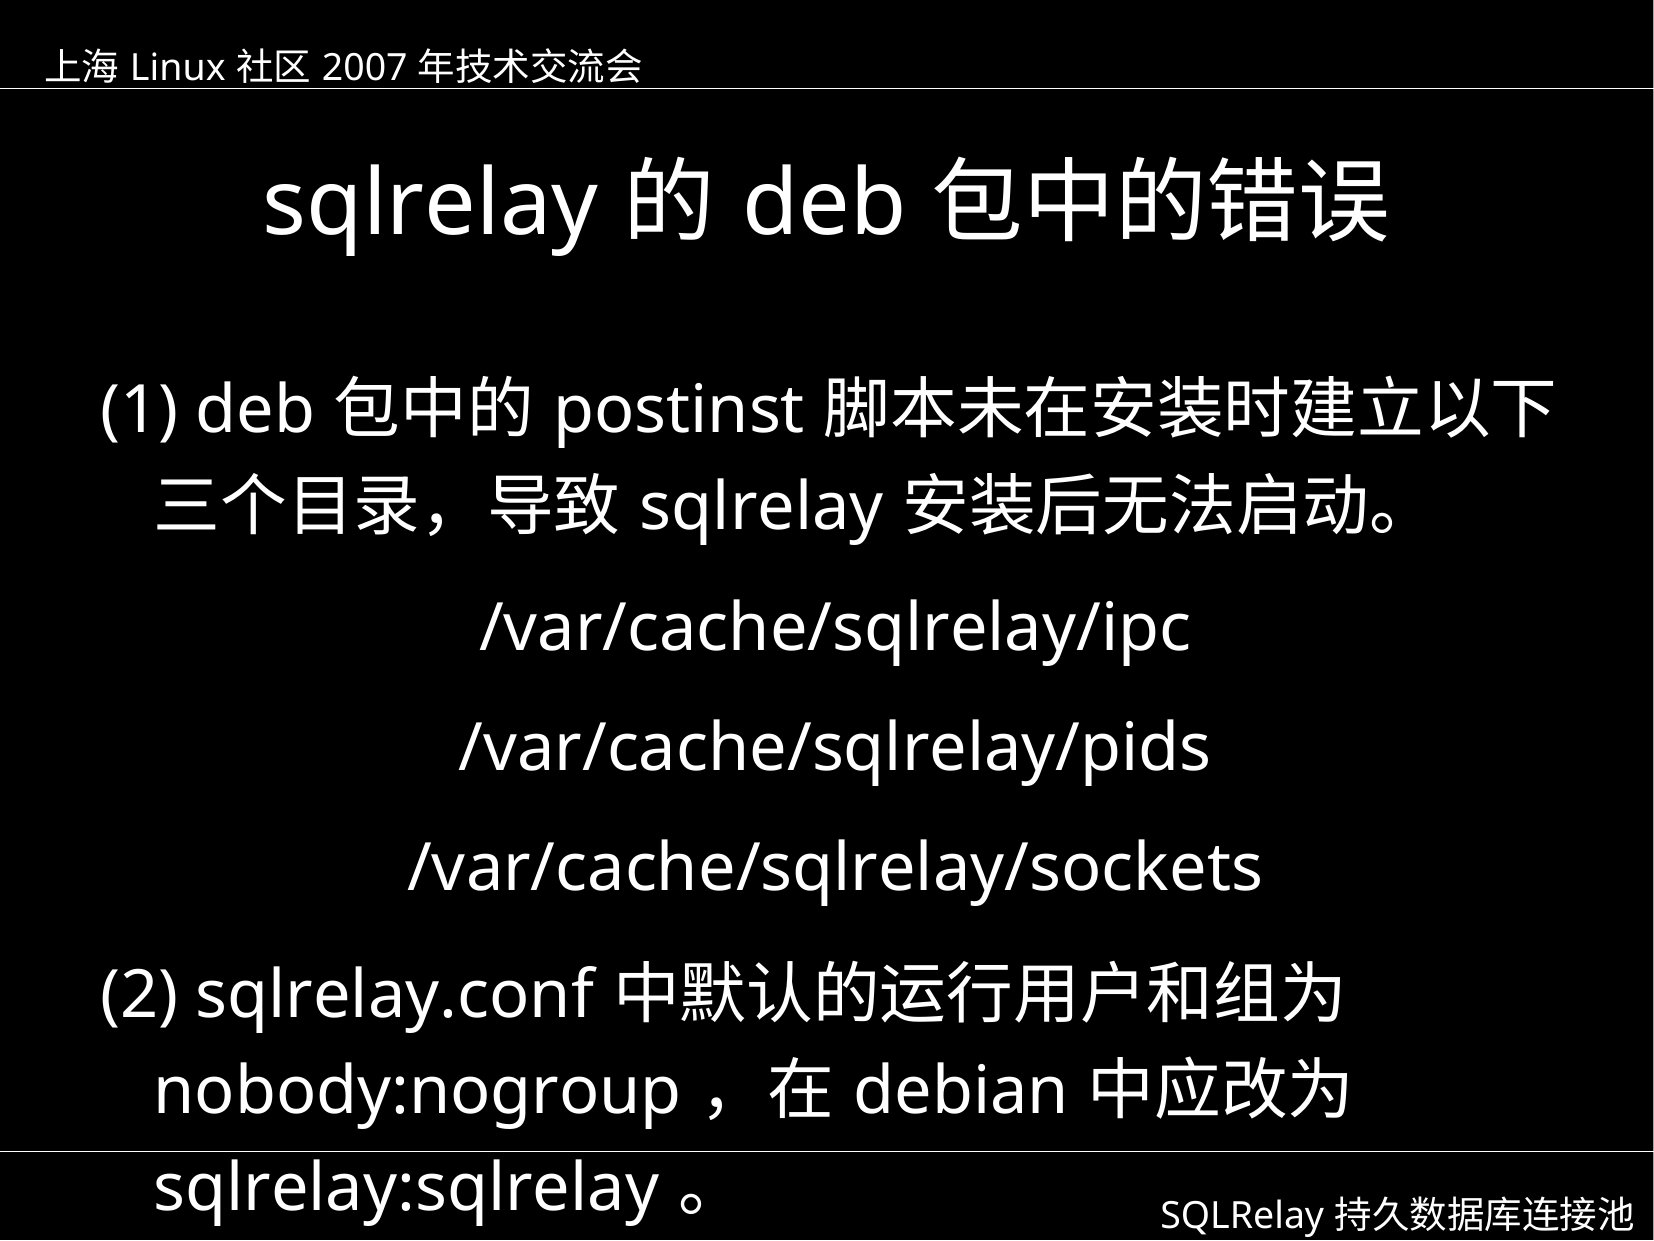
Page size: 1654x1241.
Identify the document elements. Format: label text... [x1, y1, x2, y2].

list (1) deb包中的postinst脚本未在安装时建立以下三个目录，导致sqlrelay安装后无法启动。 /var/cache/sqlrelay/ipc /var/cache/sqlrelay/pids /var/cache/sqlrelay/sockets (2) sqlrelay.conf中默认的运行用户和组为nobody:nogroup，在debian中应改为sqlrelay:sqlrelay。 [82, 355, 1571, 1093]
text_box 上海Linux社区2007年技术交流会 [29, 29, 633, 82]
text_box SQLRelay持久数据库连接池 [1145, 1177, 1633, 1231]
title sqlrelay的deb包中的错误 [82, 90, 1571, 298]
